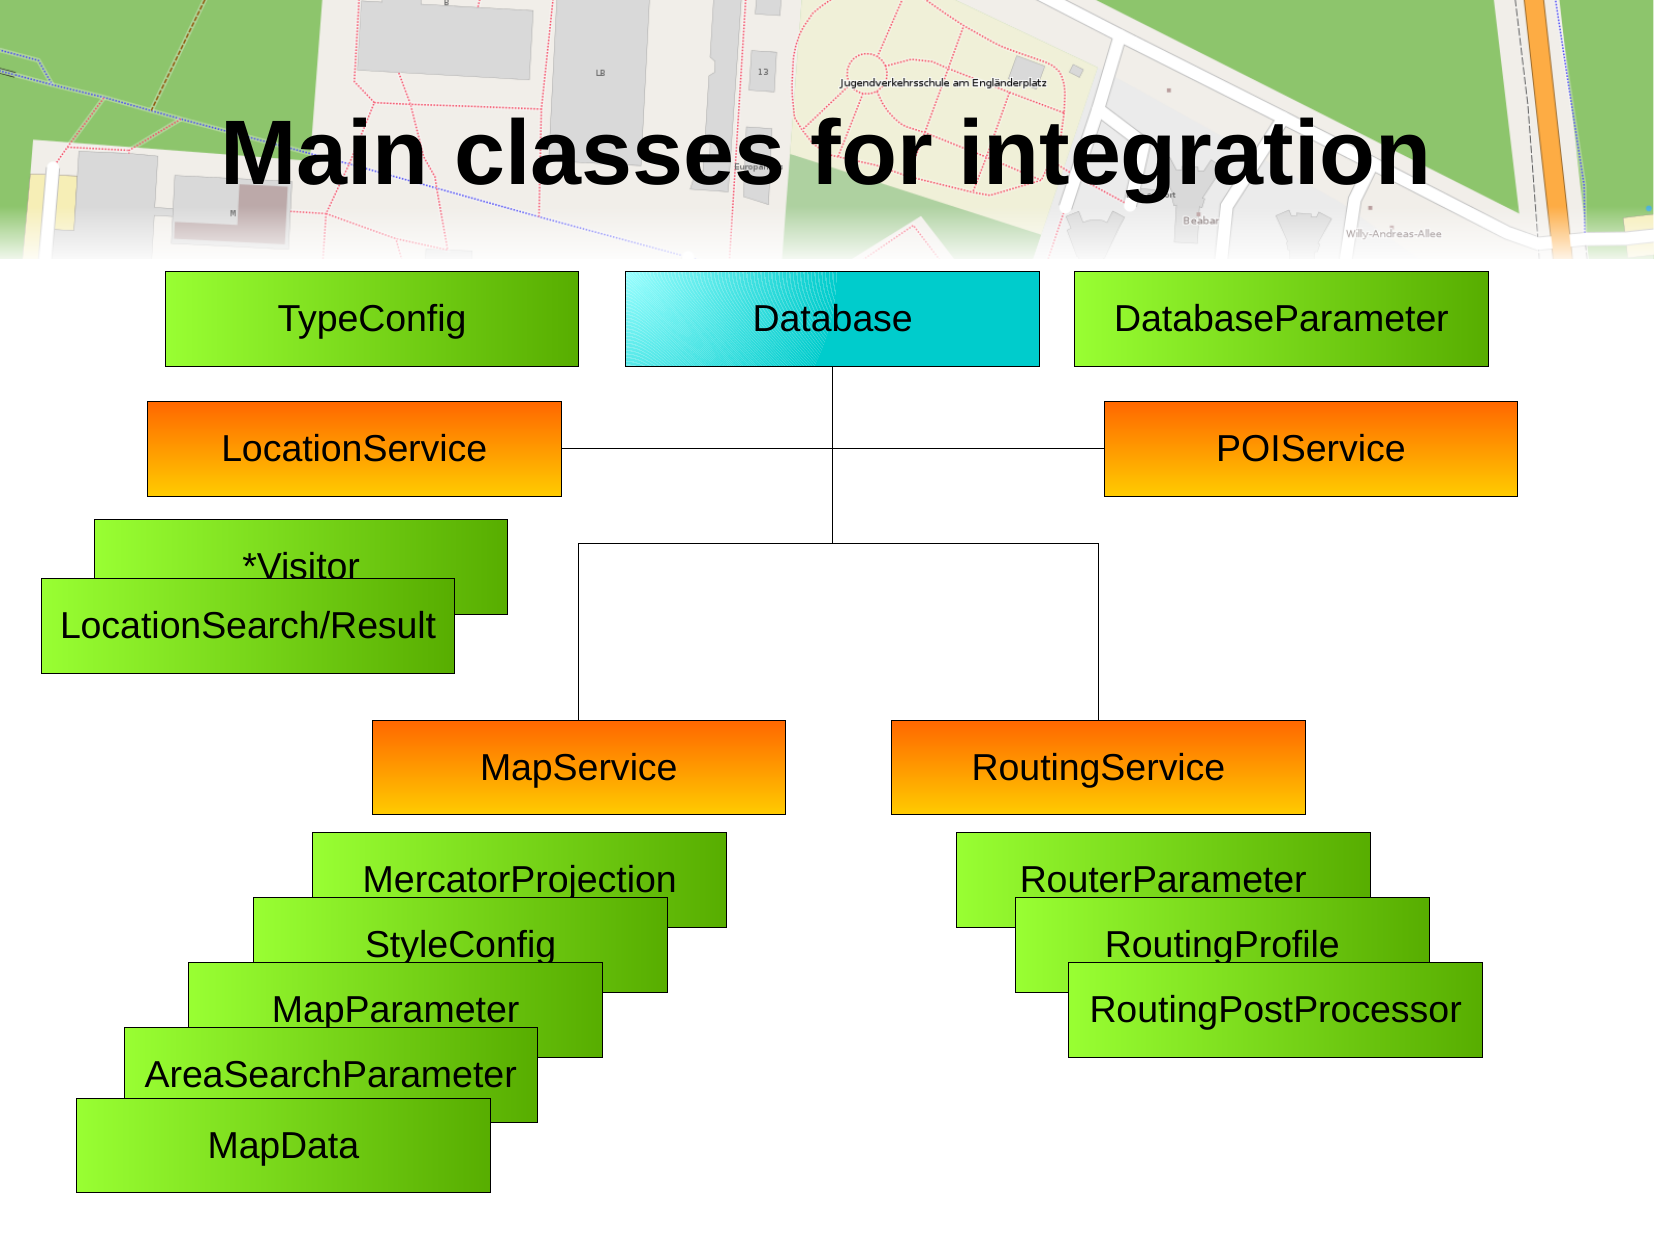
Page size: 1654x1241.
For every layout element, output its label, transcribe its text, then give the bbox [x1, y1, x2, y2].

text_box RoutingPostProcessor [1068, 962, 1483, 1058]
text_box LocationService [147, 401, 562, 497]
text_box DatabaseParameter [1074, 271, 1489, 367]
text_box RoutingProfile [1015, 897, 1430, 993]
text_box MapService [372, 720, 786, 815]
text_box AreaSearchParameter [124, 1027, 538, 1123]
text_box *Visitor [331, 561, 342, 577]
text_box RouterParameter [956, 832, 1371, 928]
text_box MercatorProjection [312, 832, 727, 928]
text_box MapData [76, 1098, 491, 1193]
text_box LocationSearch/Result [41, 578, 455, 674]
text_box Database [625, 271, 1040, 367]
text_box TypeConfig [165, 271, 579, 367]
text_box POIService [1104, 401, 1518, 497]
text_box *Visitor [94, 519, 508, 615]
text_box RoutingService [891, 720, 1306, 815]
text_box StyleConfig [253, 897, 668, 993]
title Main classes for integration [82, 49, 1571, 257]
picture [0, 0, 1654, 211]
text_box MapParameter [188, 962, 603, 1058]
